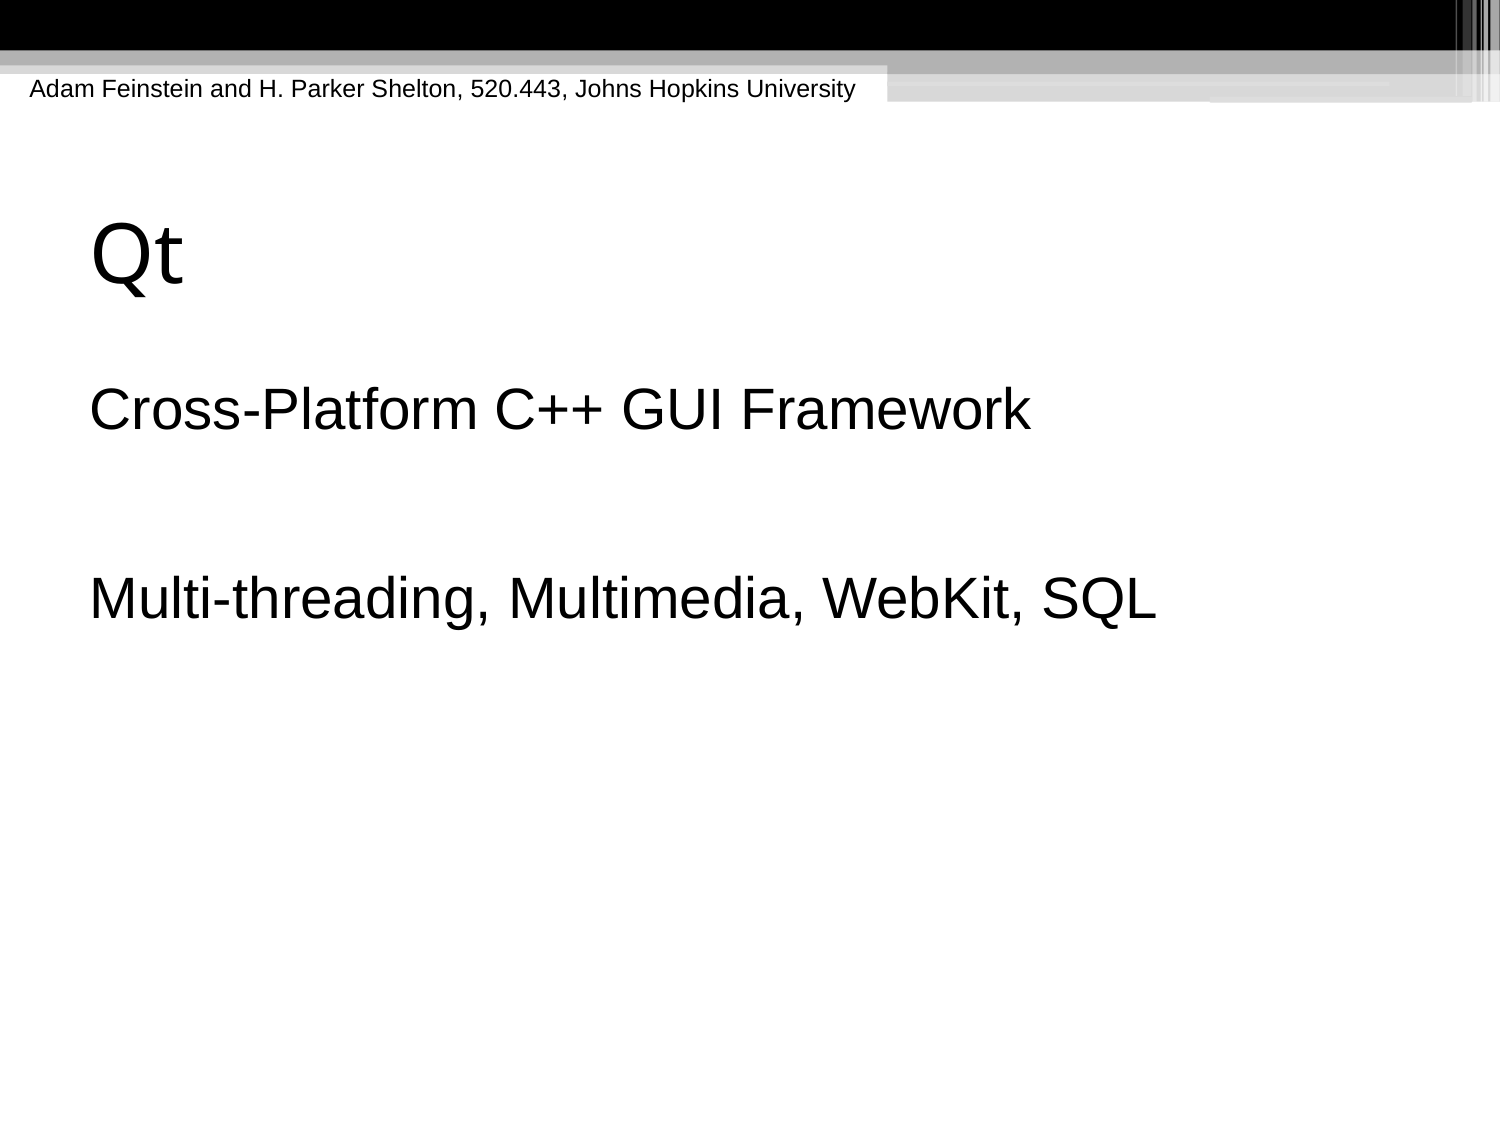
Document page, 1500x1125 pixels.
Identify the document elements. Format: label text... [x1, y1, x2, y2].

list Cross-Platform C++ GUI Framework Multi-threading, Multimedia, WebKit, SQL [75, 368, 1425, 1079]
text_box Adam Feinstein and H. Parker Shelton, 520.443, Johns Hopkins University [0, 67, 888, 110]
title Qt [75, 187, 1425, 363]
